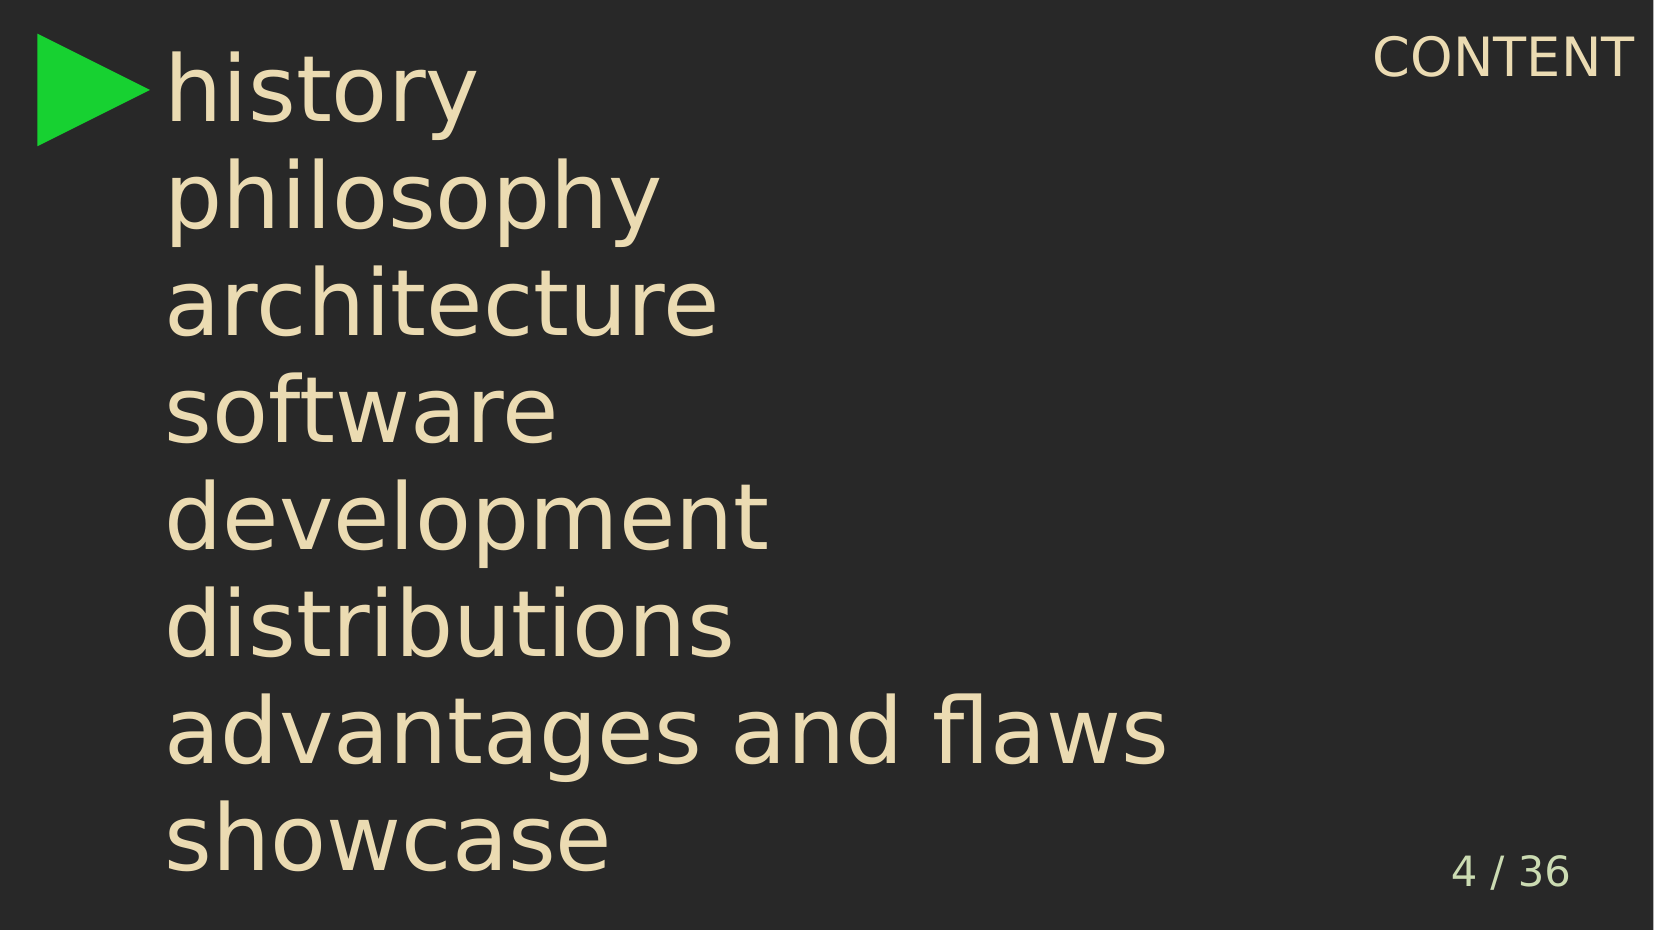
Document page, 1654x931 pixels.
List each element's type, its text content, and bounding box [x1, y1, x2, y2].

text_box history philosophy architecture software development distributions advantages and flaws showcase [150, 29, 1651, 901]
text_box CONTENT [1200, 18, 1651, 97]
text_box [37, 33, 150, 147]
